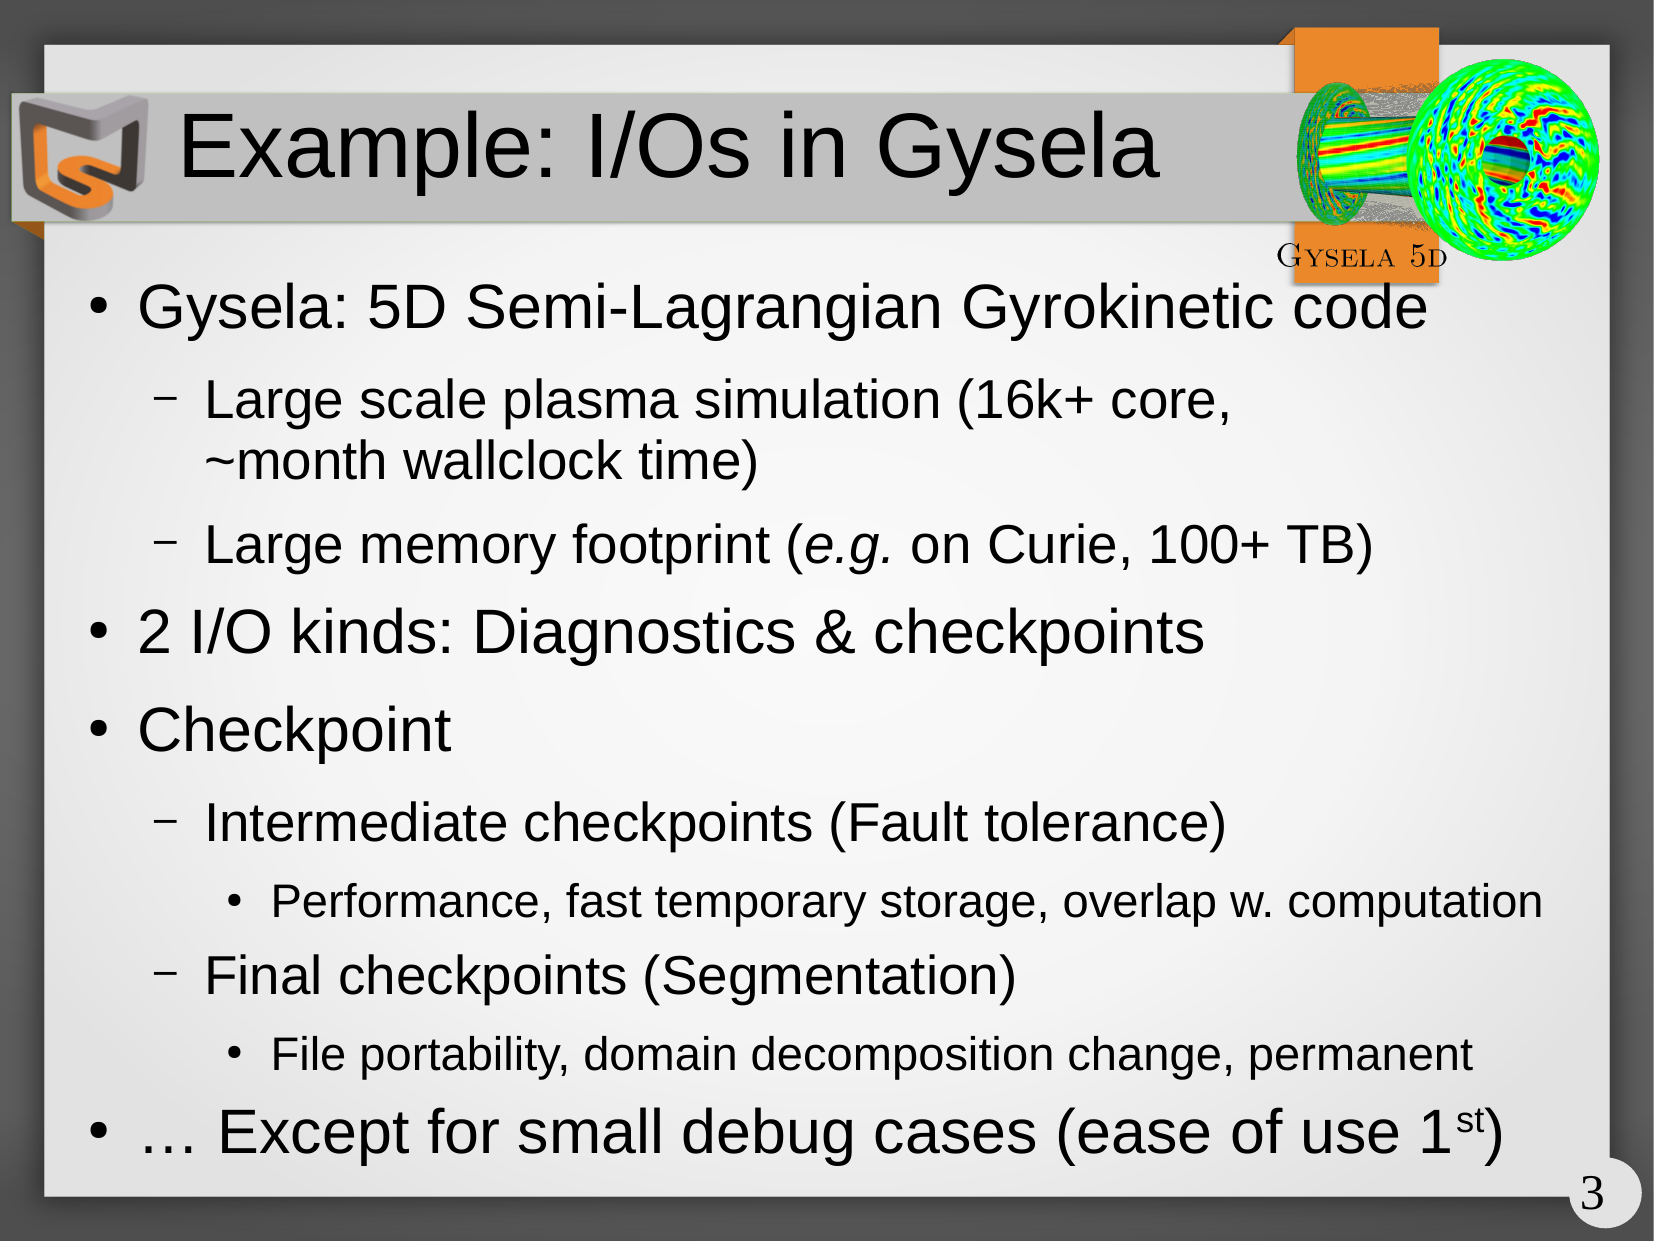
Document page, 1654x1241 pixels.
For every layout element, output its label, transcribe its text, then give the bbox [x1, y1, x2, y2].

title Example: I/Os in Gysela [177, 94, 1275, 213]
picture [0, 0, 1654, 1241]
list Gysela: 5D Semi-Lagrangian Gyrokinetic code Large scale plasma simulation (16k+ core, ~month wallclock time) Large memory footprint (e.g. on Curie, 100+ TB) 2 I/O kinds: Diagnostics & checkpoints Checkpoint Intermediate checkpoints (Fault tolerance) Performance, fast temporary storage, overlap w. computation Final checkpoints (Segmentation) File portability, domain decomposition change, permanent … Except for small debug cases (ease of use 1st) [70, 271, 1595, 1182]
